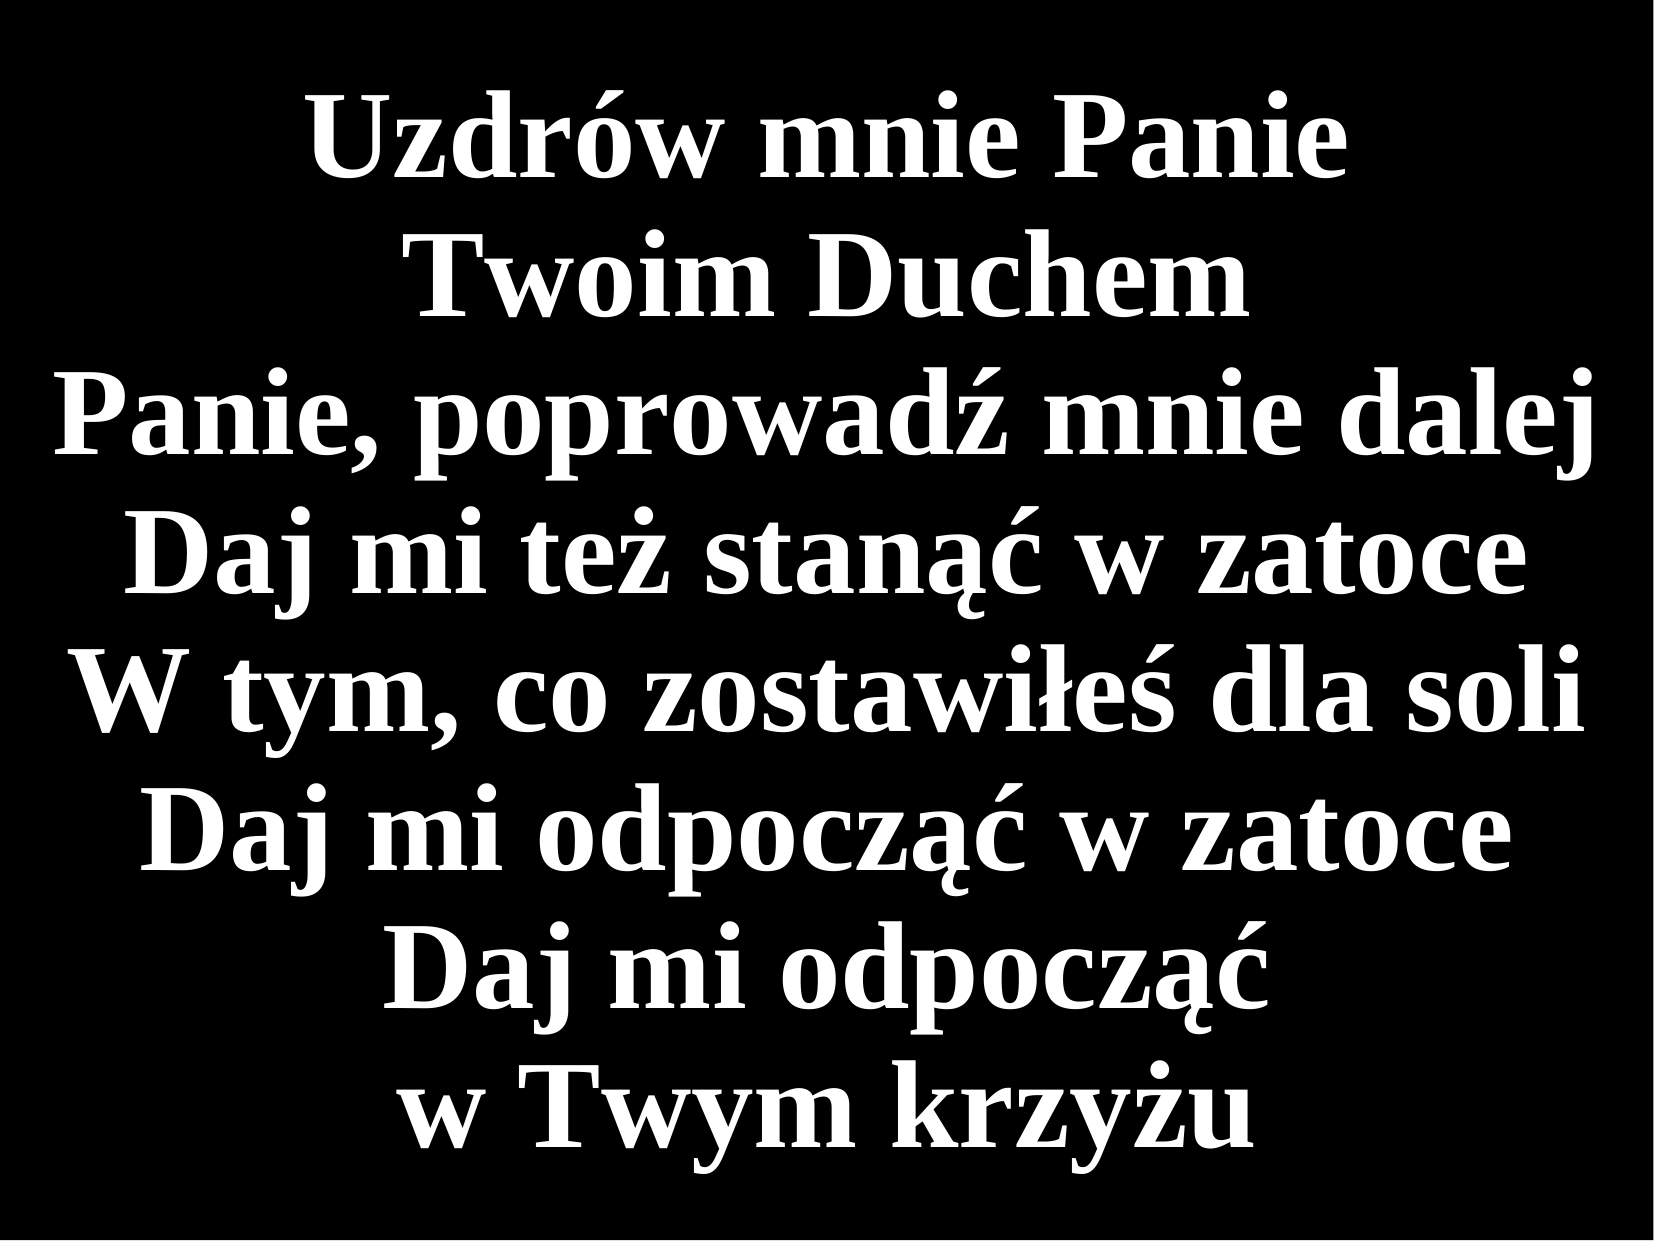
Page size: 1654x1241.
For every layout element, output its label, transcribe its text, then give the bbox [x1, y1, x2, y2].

title Uzdrów mnie Panie Twoim Duchem Panie, poprowadź mnie dalej Daj mi też stanąć w zatoce W tym, co zostawiłeś dla soli Daj mi odpocząć w zatoce Daj mi odpocząć w Twym krzyżu [0, 0, 1654, 1241]
